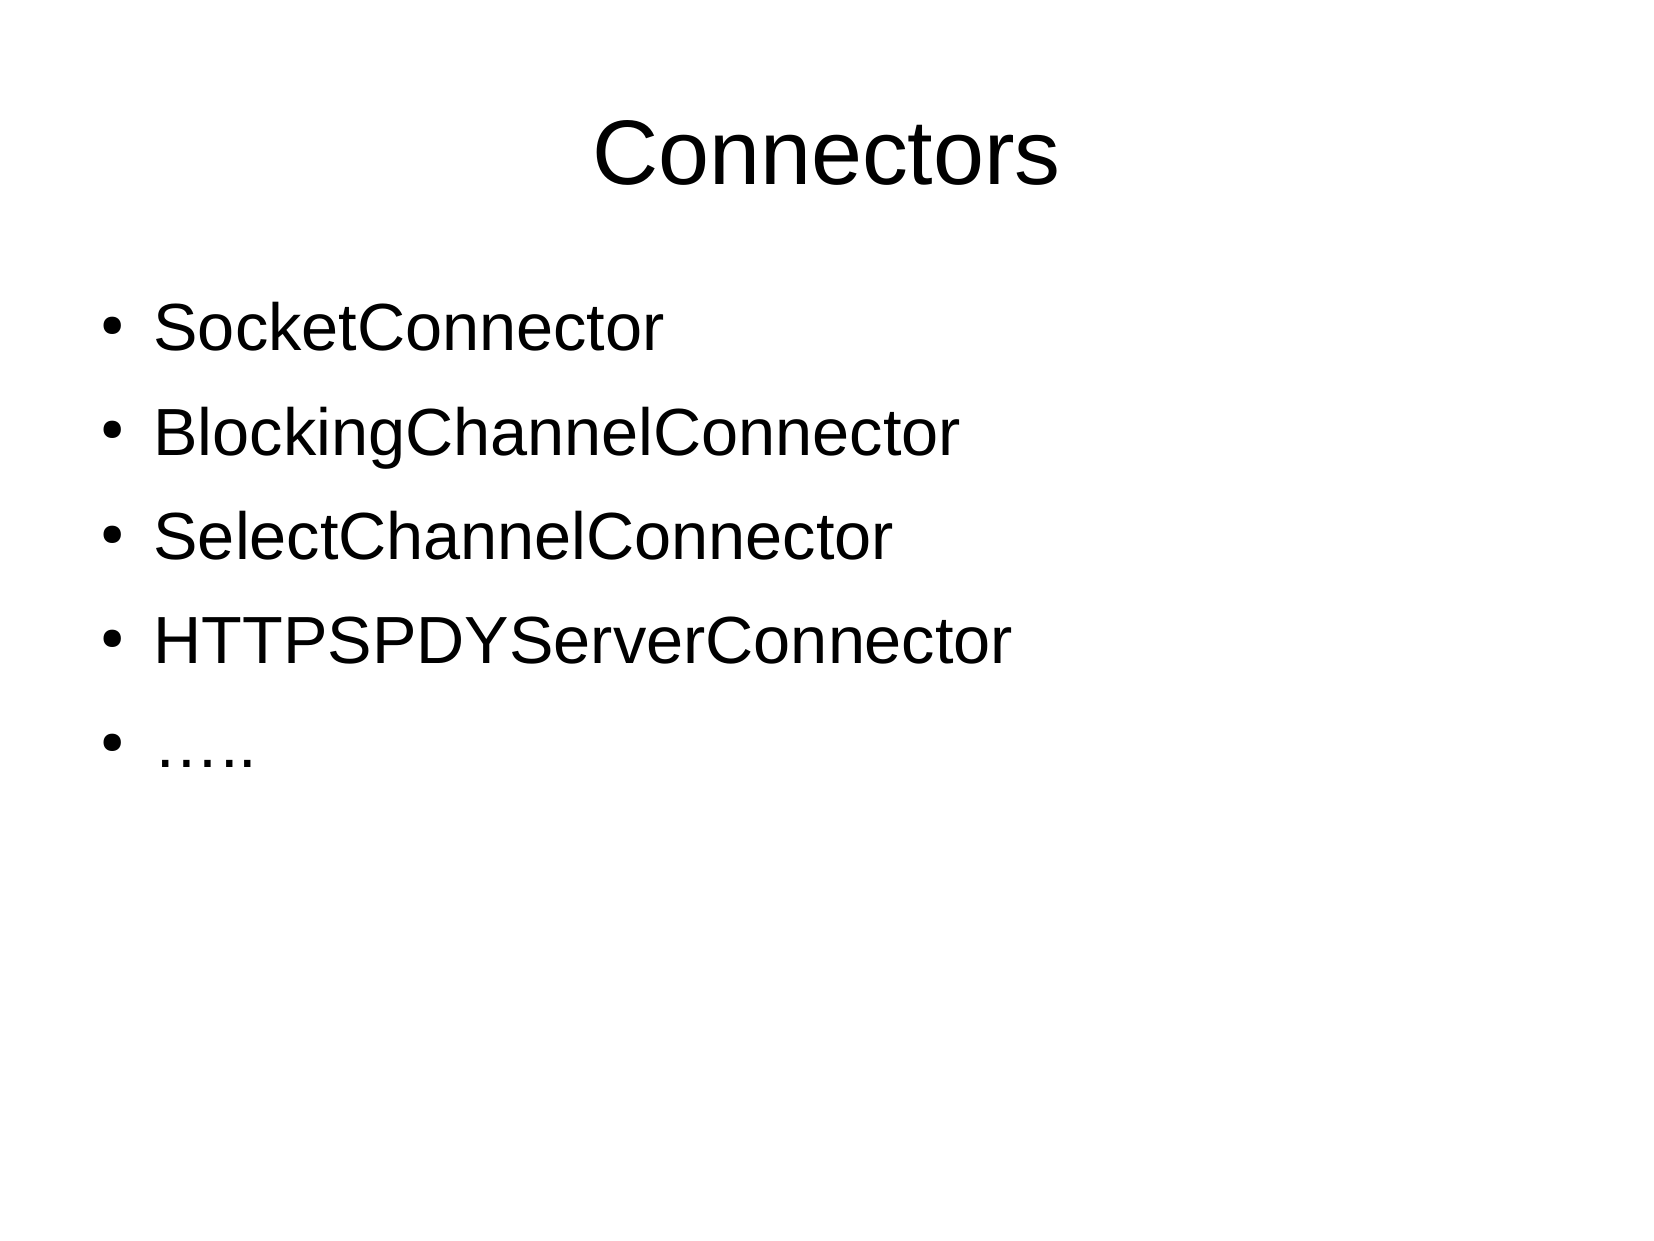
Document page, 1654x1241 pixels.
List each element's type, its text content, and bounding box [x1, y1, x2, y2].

list SocketConnector BlockingChannelConnector SelectChannelConnector HTTPSPDYServerConnector ….. [82, 290, 1571, 1010]
title Connectors [82, 49, 1571, 257]
